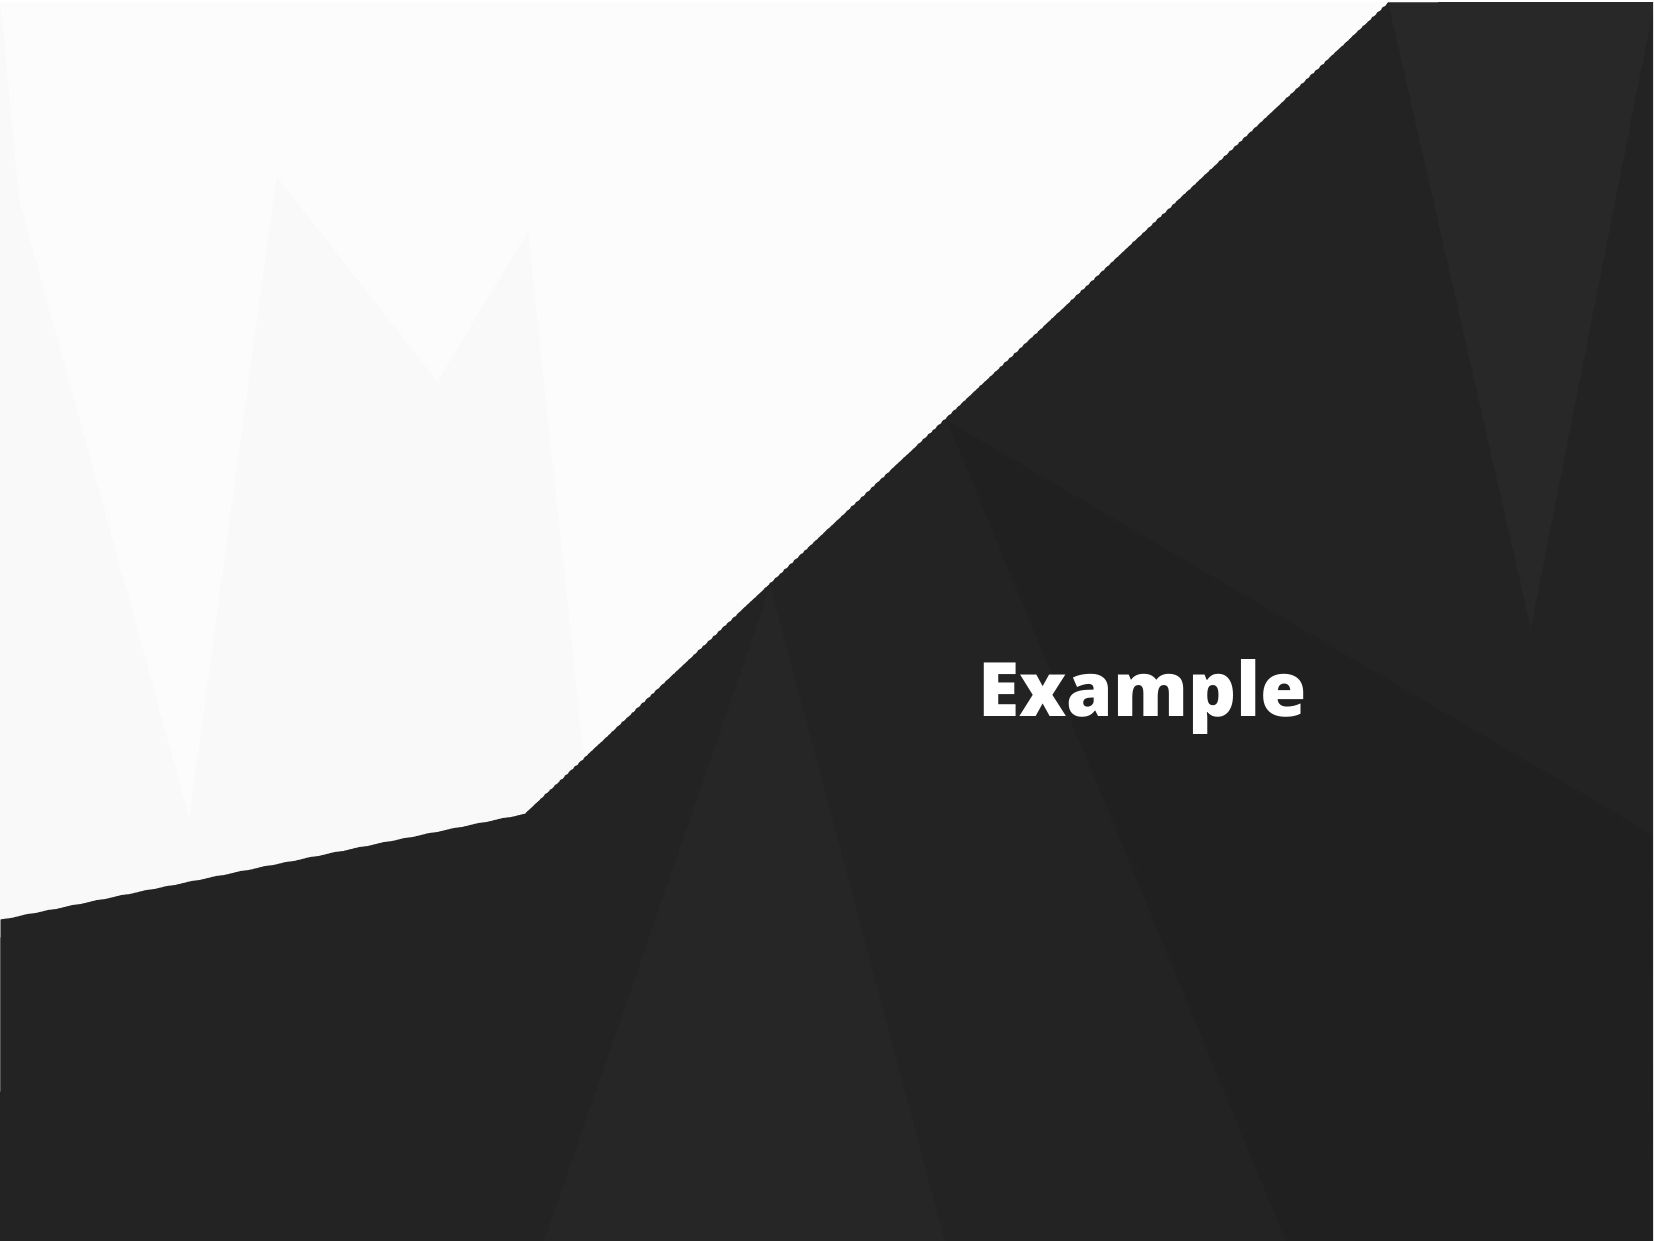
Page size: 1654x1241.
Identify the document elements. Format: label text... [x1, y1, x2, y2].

picture [0, 2, 1654, 1241]
title Example [978, 600, 1653, 775]
